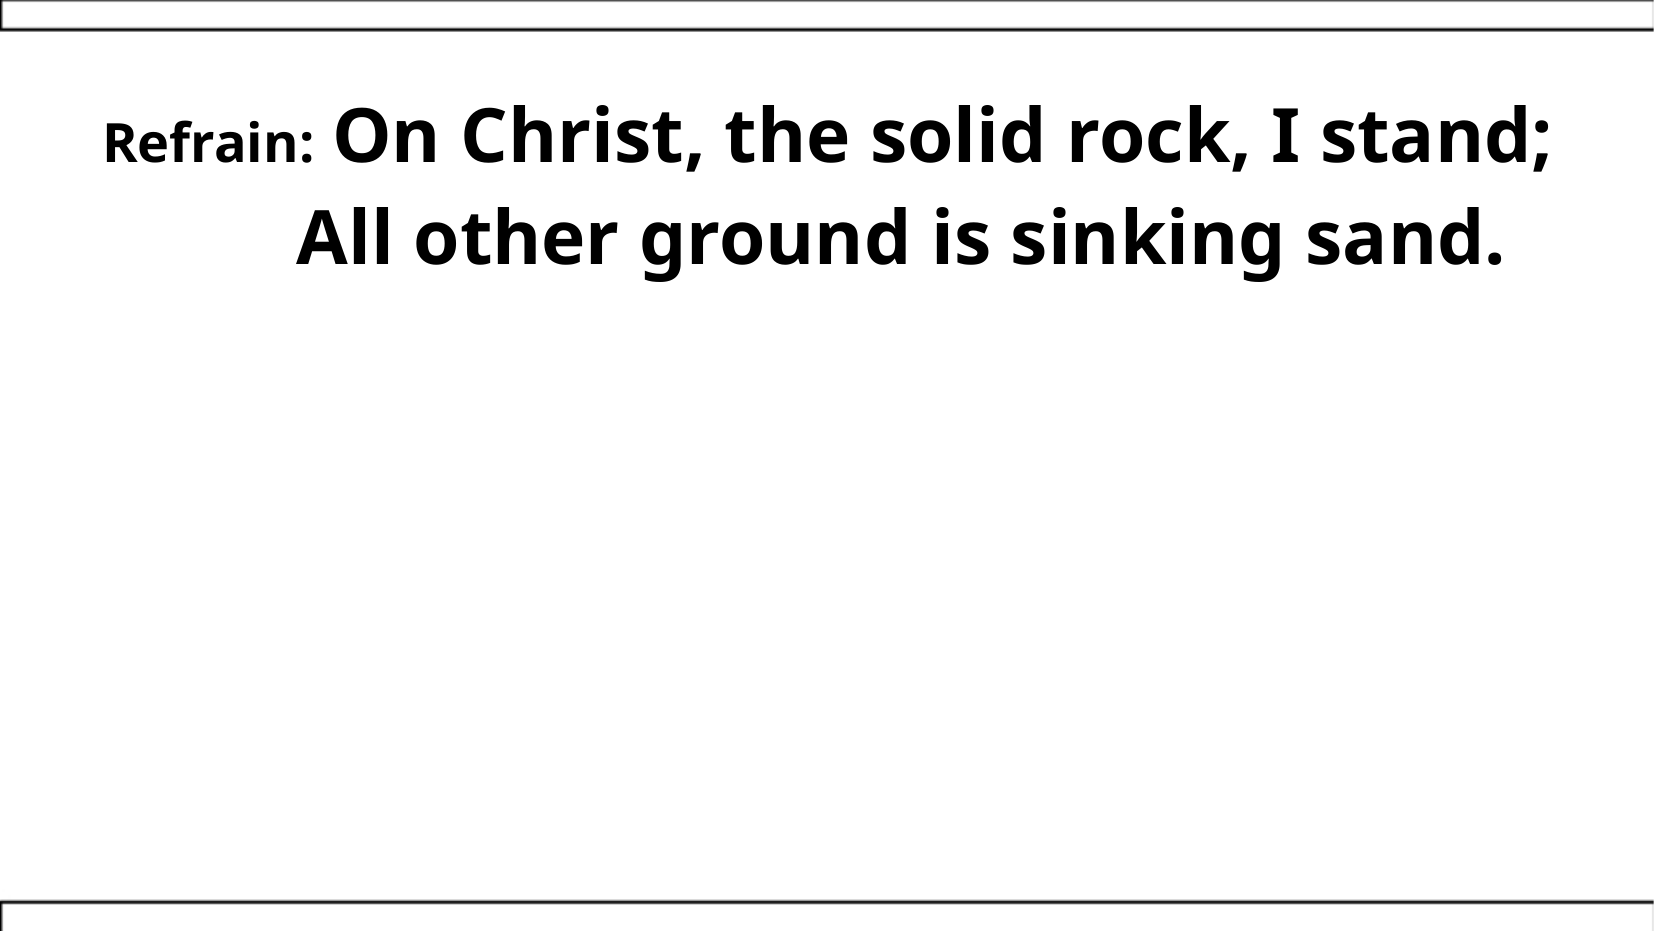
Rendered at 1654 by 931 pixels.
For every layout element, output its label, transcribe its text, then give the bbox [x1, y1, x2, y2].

picture [0, 0, 1654, 931]
text_box Refrain: On Christ, the solid rock, I stand; All other ground is sinking sand. [87, 74, 1573, 290]
